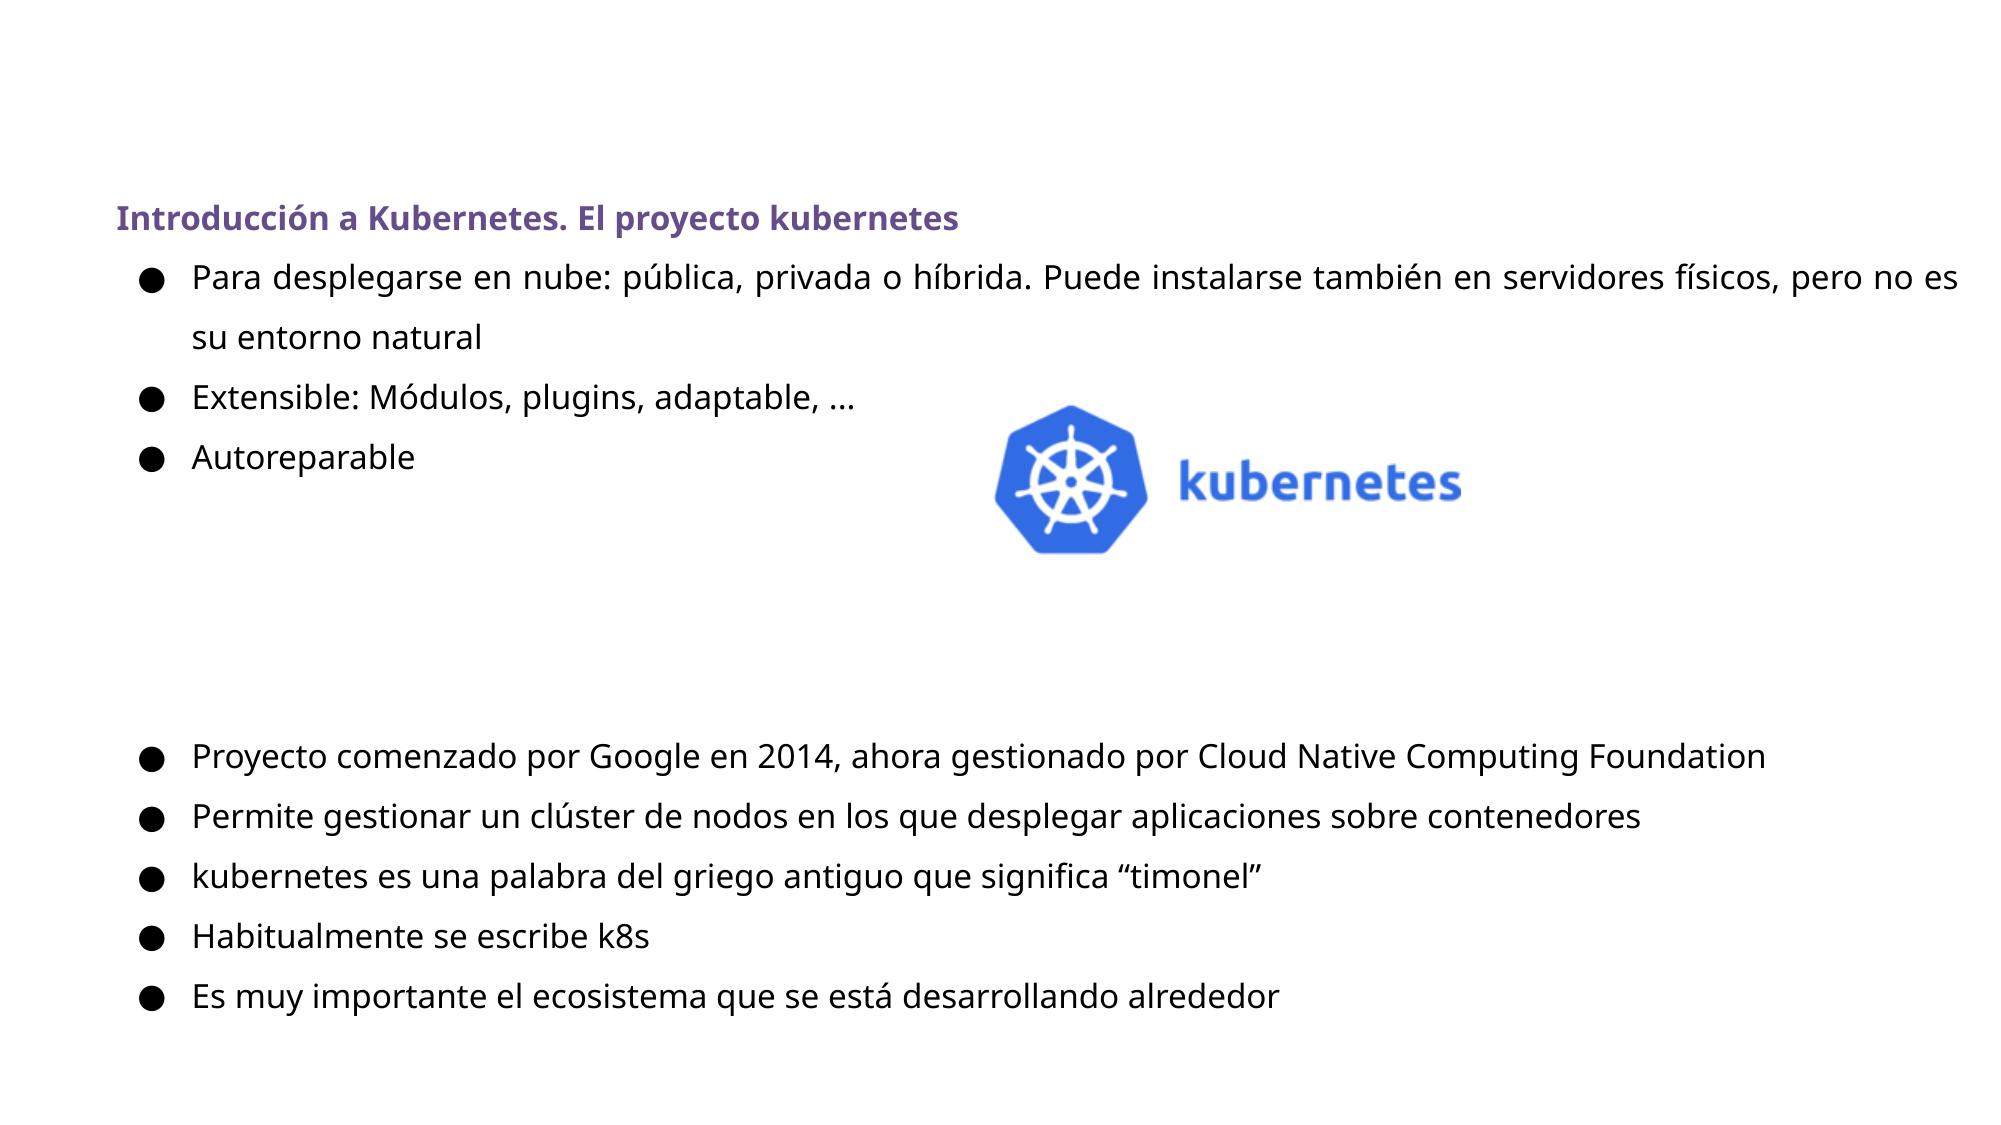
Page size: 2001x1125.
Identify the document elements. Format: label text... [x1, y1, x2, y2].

picture [991, 381, 1461, 586]
text_box Introducción a Kubernetes. El proyecto kubernetes Para desplegarse en nube: pública, privada o híbrida. Puede instalarse también en servidores físicos, pero no es su entorno natural Extensible: Módulos, plugins, adaptable, ... Autoreparable Proyecto comenzado por Google en 2014, ahora gestionado por Cloud Native Computing Foundation Permite gestionar un clúster de nodos en los que desplegar aplicaciones sobre contenedores kubernetes es una palabra del griego antiguo que significa “timonel” Habitualmente se escribe k8s Es muy importante el ecosistema que se está desarrollando alrededor [101, 169, 1977, 382]
